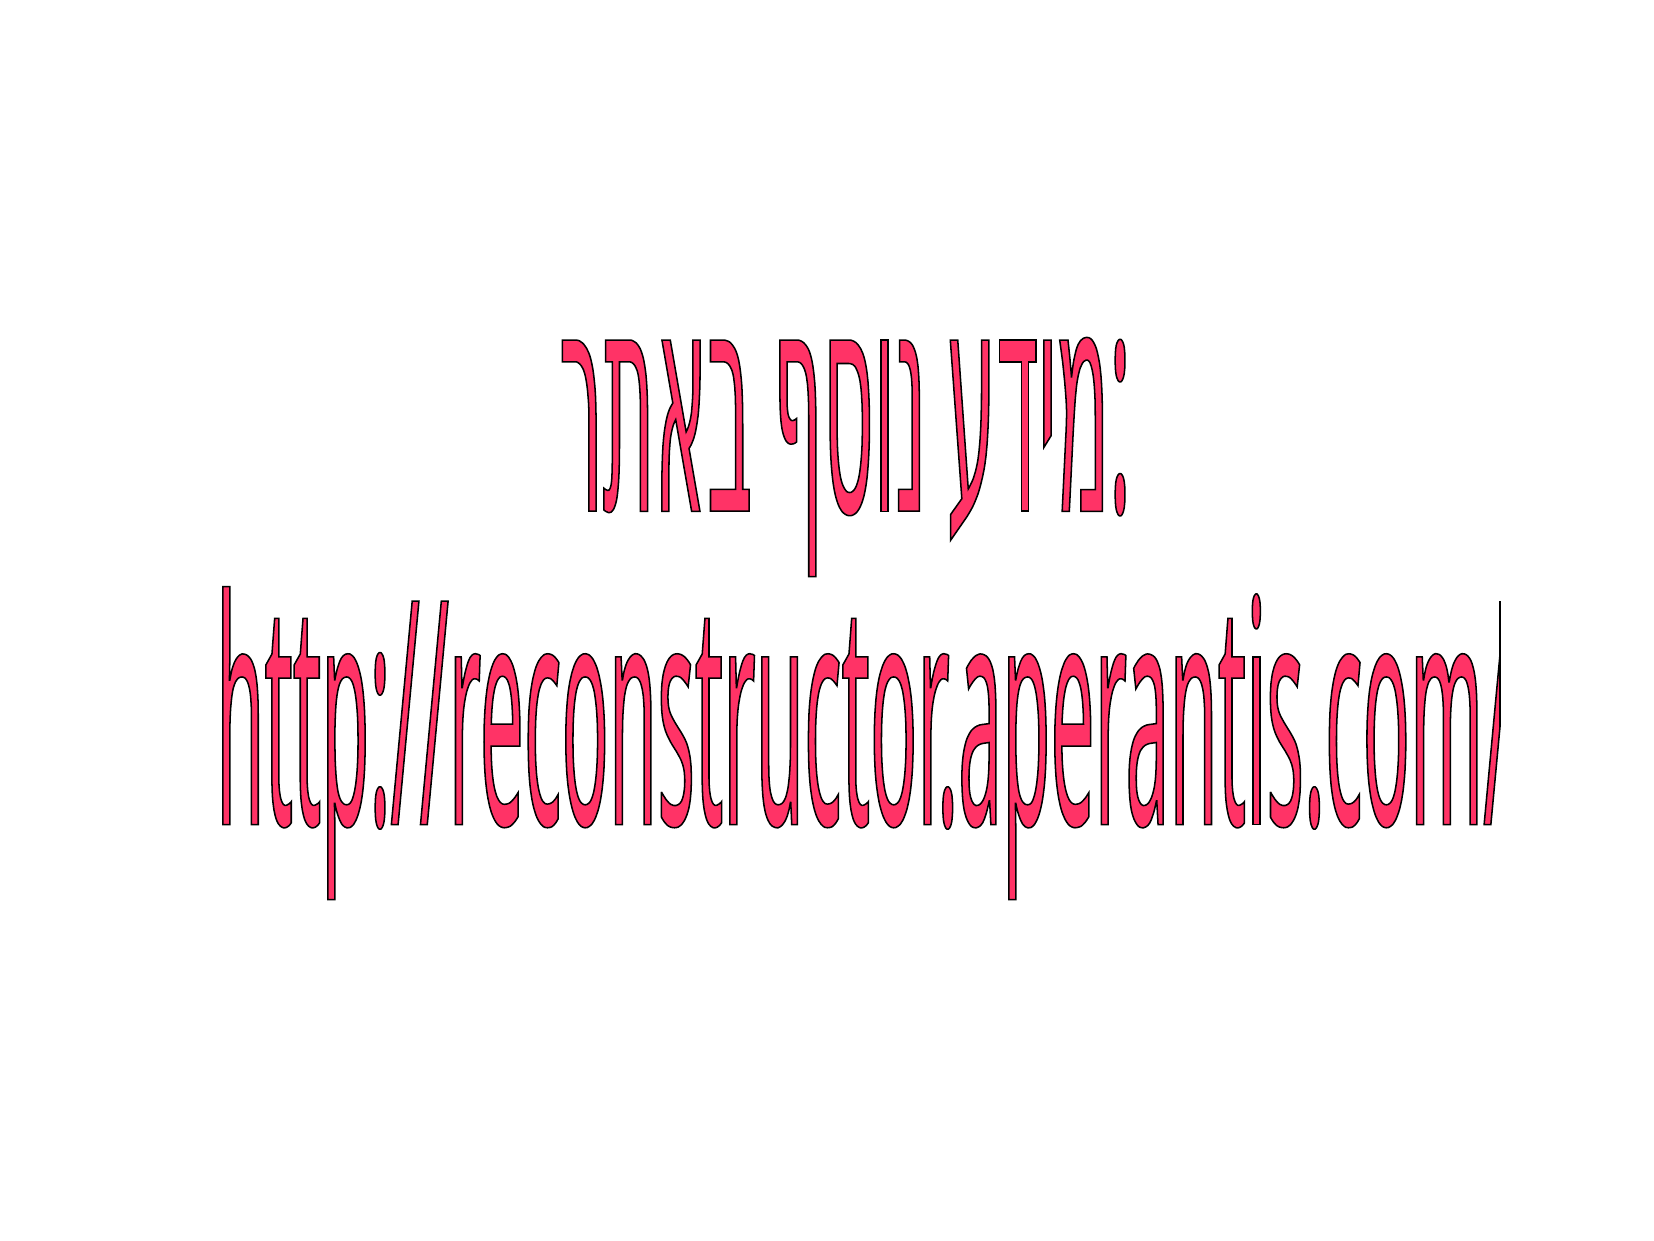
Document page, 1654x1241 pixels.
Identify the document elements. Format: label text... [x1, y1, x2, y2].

text_box מידע נוסף באתר: http://reconstructor.aperantis.com/ [1008, 653, 1047, 900]
text_box מידע נוסף באתר: http://reconstructor.aperantis.com/ [1484, 601, 1501, 825]
text_box מידע נוסף באתר: http://reconstructor.aperantis.com/ [391, 601, 419, 825]
text_box מידע נוסף באתר: http://reconstructor.aperantis.com/ [327, 653, 366, 900]
text_box מידע נוסף באתר: http://reconstructor.aperantis.com/ [898, 340, 920, 512]
text_box מידע נוסף באתר: http://reconstructor.aperantis.com/ [1054, 653, 1091, 828]
text_box מידע נוסף באתר: http://reconstructor.aperantis.com/ [999, 340, 1037, 512]
text_box מידע נוסף באתר: http://reconstructor.aperantis.com/ [1252, 656, 1260, 825]
text_box מידע נוסף באתר: http://reconstructor.aperantis.com/ [455, 653, 481, 825]
text_box מידע נוסף באתר: http://reconstructor.aperantis.com/ [294, 618, 320, 828]
text_box מידע נוסף באתר: http://reconstructor.aperantis.com/ [696, 618, 722, 828]
text_box מידע נוסף באתר: http://reconstructor.aperantis.com/ [603, 340, 648, 513]
text_box מידע נוסף באתר: http://reconstructor.aperantis.com/ [562, 340, 597, 512]
text_box מידע נוסף באתר: http://reconstructor.aperantis.com/ [779, 340, 816, 577]
text_box מידע נוסף באתר: http://reconstructor.aperantis.com/ [842, 618, 869, 828]
text_box מידע נוסף באתר: http://reconstructor.aperantis.com/ [1059, 337, 1103, 512]
text_box מידע נוסף באתר: http://reconstructor.aperantis.com/ [615, 653, 651, 825]
text_box מידע נוסף באתר: http://reconstructor.aperantis.com/ [729, 653, 755, 825]
text_box מידע נוסף באתר: http://reconstructor.aperantis.com/ [830, 340, 870, 516]
text_box מידע נוסף באתר: http://reconstructor.aperantis.com/ [961, 653, 996, 828]
text_box מידע נוסף באתר: http://reconstructor.aperantis.com/ [661, 340, 701, 512]
text_box מידע נוסף באתר: http://reconstructor.aperantis.com/ [528, 653, 559, 828]
text_box מידע נוסף באתר: http://reconstructor.aperantis.com/ [420, 601, 449, 825]
text_box מידע נוסף באתר: http://reconstructor.aperantis.com/ [1366, 653, 1406, 828]
text_box מידע נוסף באתר: http://reconstructor.aperantis.com/ [661, 653, 692, 828]
text_box מידע נוסף באתר: http://reconstructor.aperantis.com/ [1219, 618, 1245, 828]
text_box מידע נוסף באתר: http://reconstructor.aperantis.com/ [924, 653, 949, 825]
text_box מידע נוסף באתר: http://reconstructor.aperantis.com/ [1176, 653, 1212, 825]
text_box מידע נוסף באתר: http://reconstructor.aperantis.com/ [1416, 653, 1477, 825]
text_box מידע נוסף באתר: http://reconstructor.aperantis.com/ [1129, 653, 1164, 828]
text_box מידע נוסף באתר: http://reconstructor.aperantis.com/ [874, 653, 914, 828]
text_box מידע נוסף באתר: http://reconstructor.aperantis.com/ [565, 653, 605, 828]
text_box מידע נוסף באתר: http://reconstructor.aperantis.com/ [1329, 653, 1361, 828]
text_box מידע נוסף באתר: http://reconstructor.aperantis.com/ [484, 653, 520, 828]
text_box מידע נוסף באתר: http://reconstructor.aperantis.com/ [265, 618, 292, 828]
text_box מידע נוסף באתר: http://reconstructor.aperantis.com/ [710, 340, 750, 512]
text_box מידע נוסף באתר: http://reconstructor.aperantis.com/ [950, 340, 989, 541]
text_box מידע נוסף באתר: http://reconstructor.aperantis.com/ [808, 653, 840, 828]
text_box מידע נוסף באתר: http://reconstructor.aperantis.com/ [222, 586, 259, 825]
text_box מידע נוסף באתר: http://reconstructor.aperantis.com/ [1101, 653, 1126, 825]
text_box מידע נוסף באתר: http://reconstructor.aperantis.com/ [880, 340, 889, 512]
text_box מידע נוסף באתר: http://reconstructor.aperantis.com/ [761, 656, 798, 828]
text_box מידע נוסף באתר: http://reconstructor.aperantis.com/ [1270, 653, 1301, 828]
